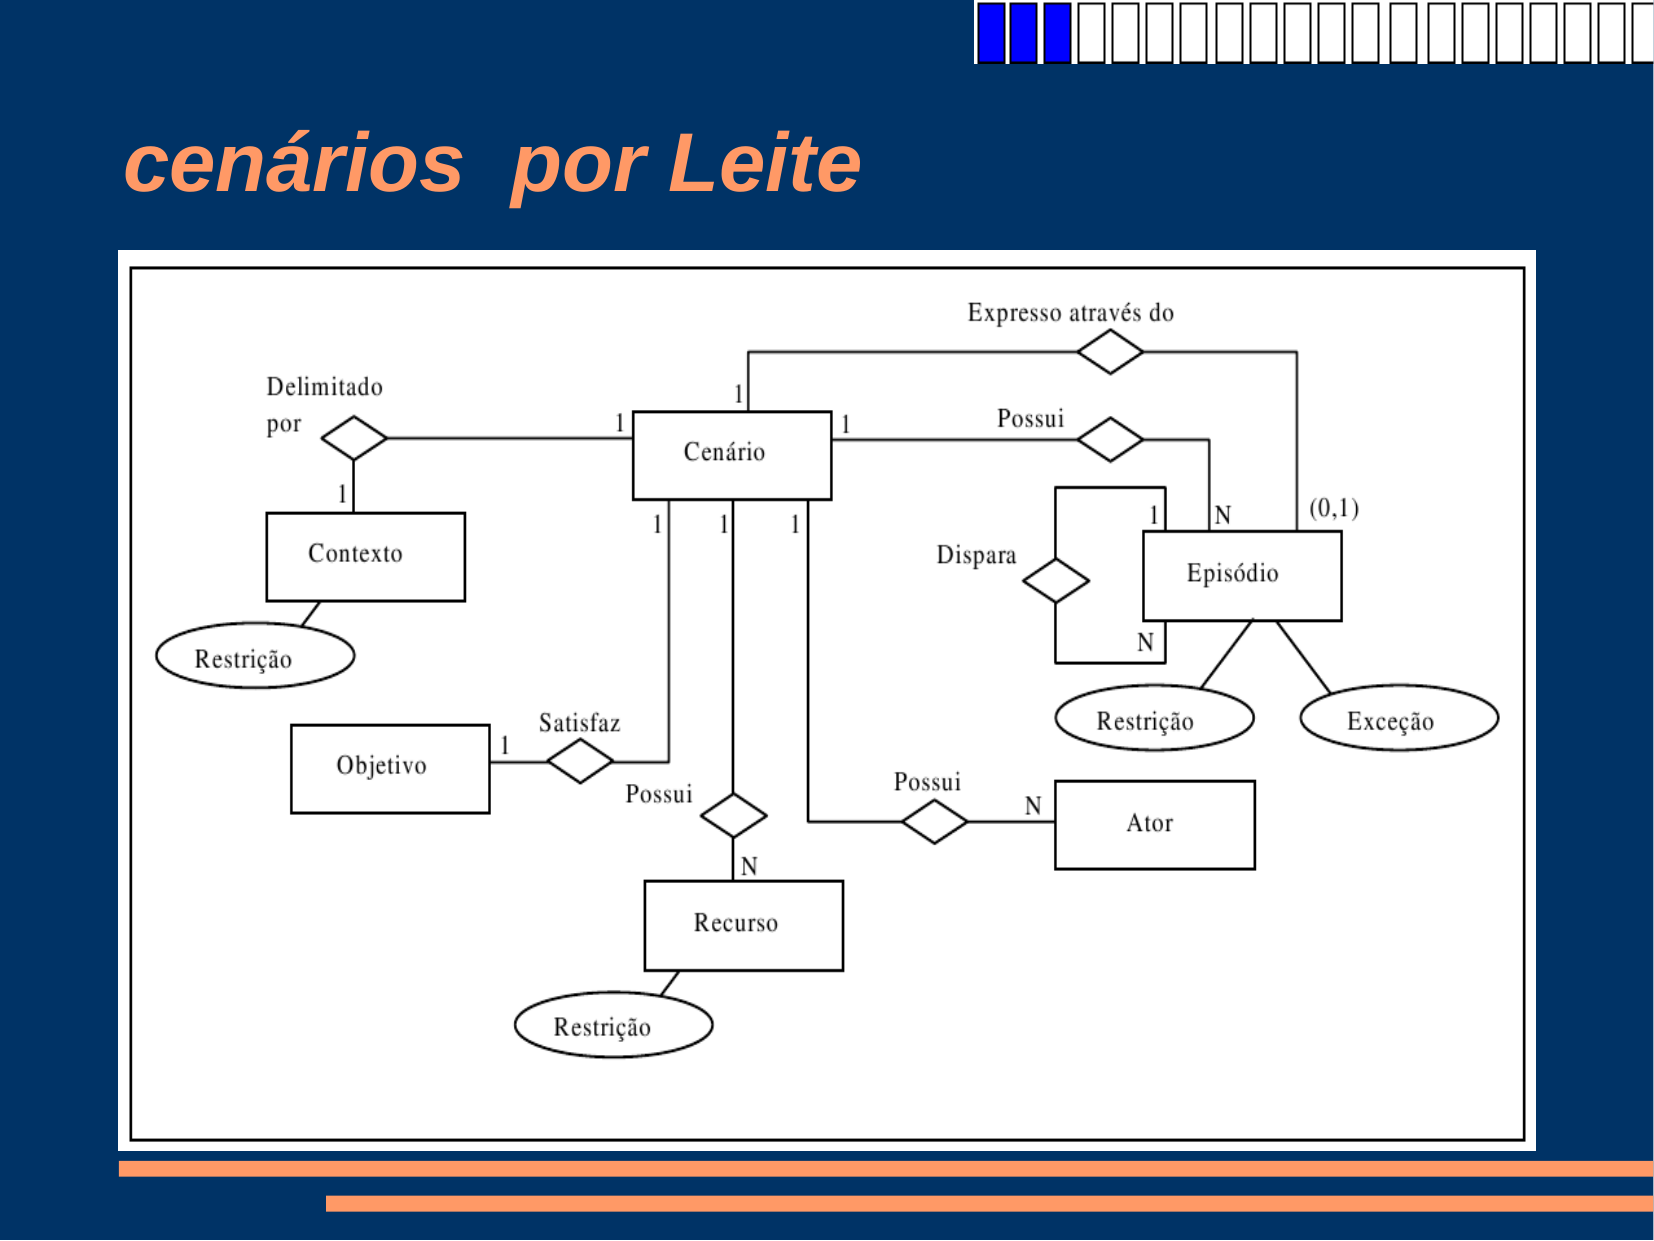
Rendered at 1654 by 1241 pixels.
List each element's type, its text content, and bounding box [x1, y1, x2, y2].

title cenários por Leite [123, 108, 1536, 217]
picture [118, 250, 1536, 1151]
picture [974, 0, 1654, 64]
